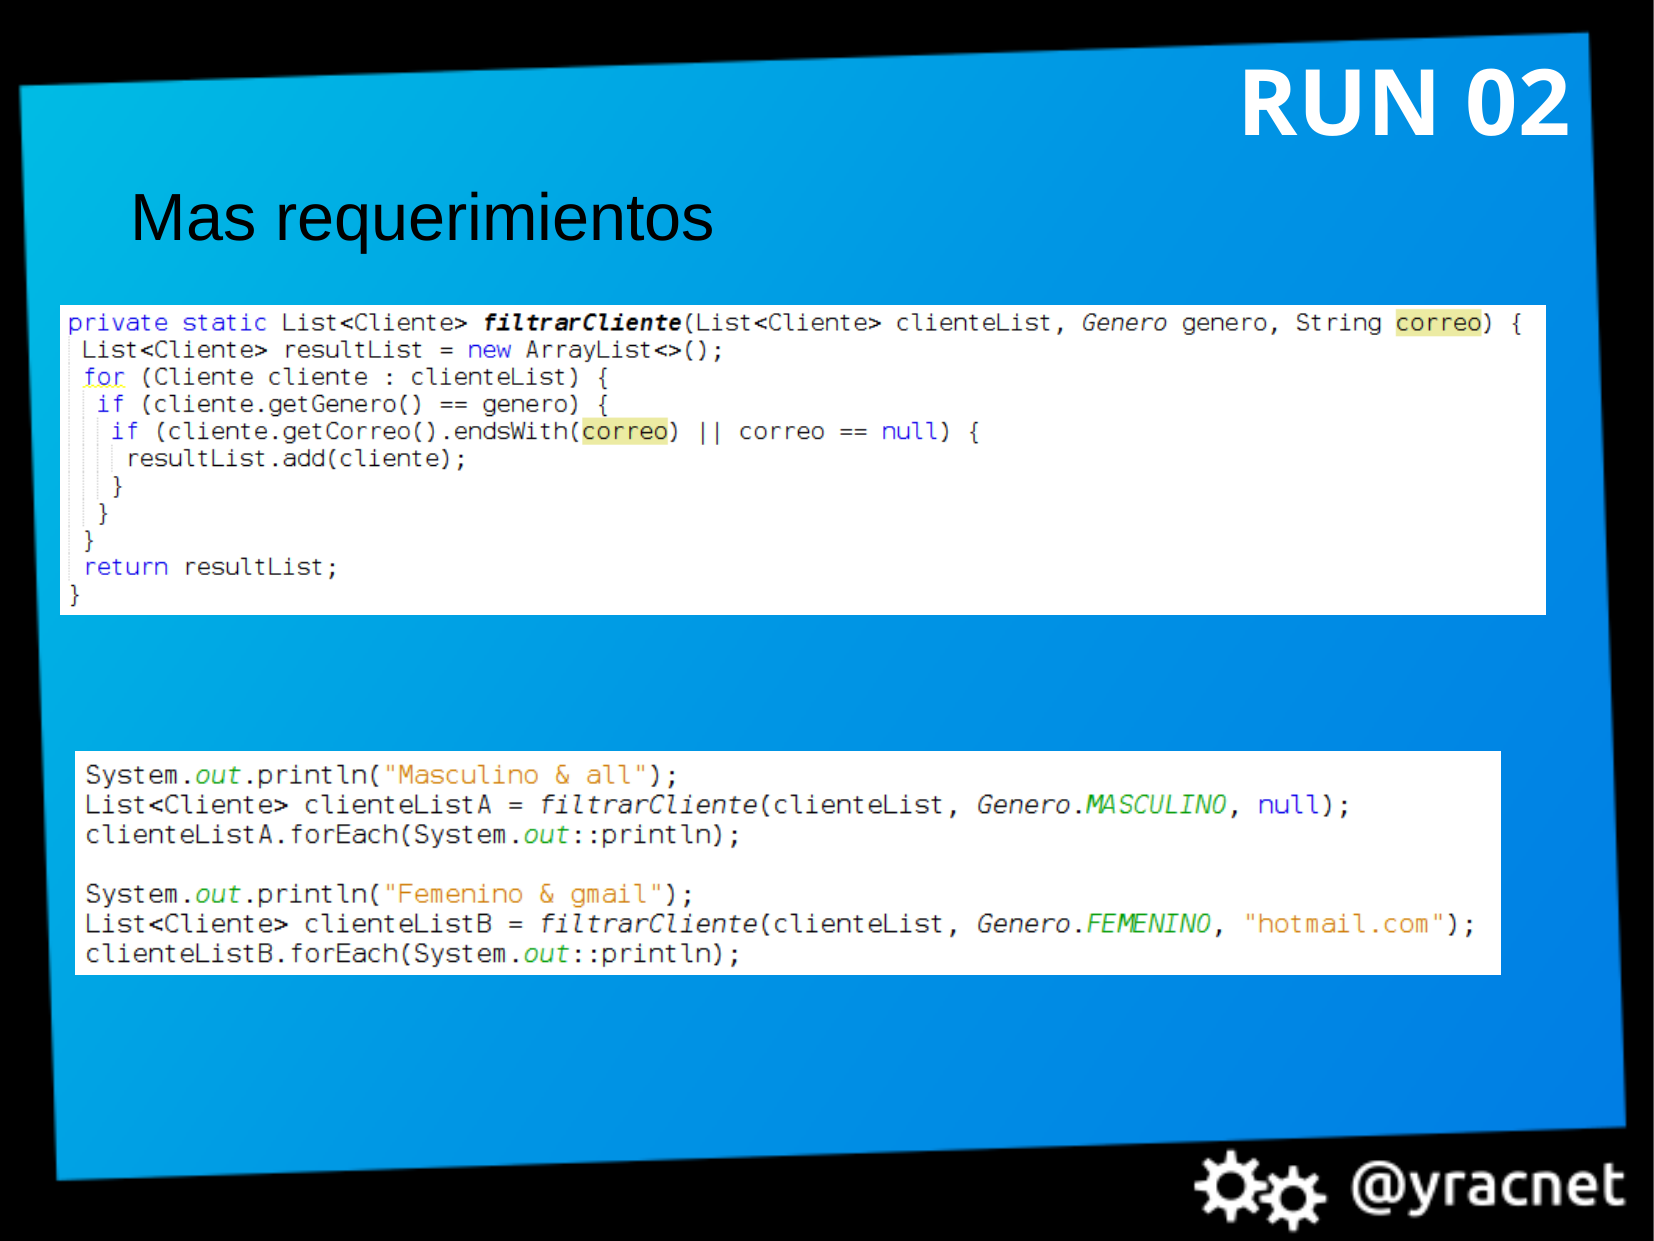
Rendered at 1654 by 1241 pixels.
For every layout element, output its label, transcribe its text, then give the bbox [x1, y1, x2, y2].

picture [0, 0, 1654, 1241]
list Mas requerimientos [60, 180, 1549, 271]
title RUN 02 [82, 34, 1571, 165]
